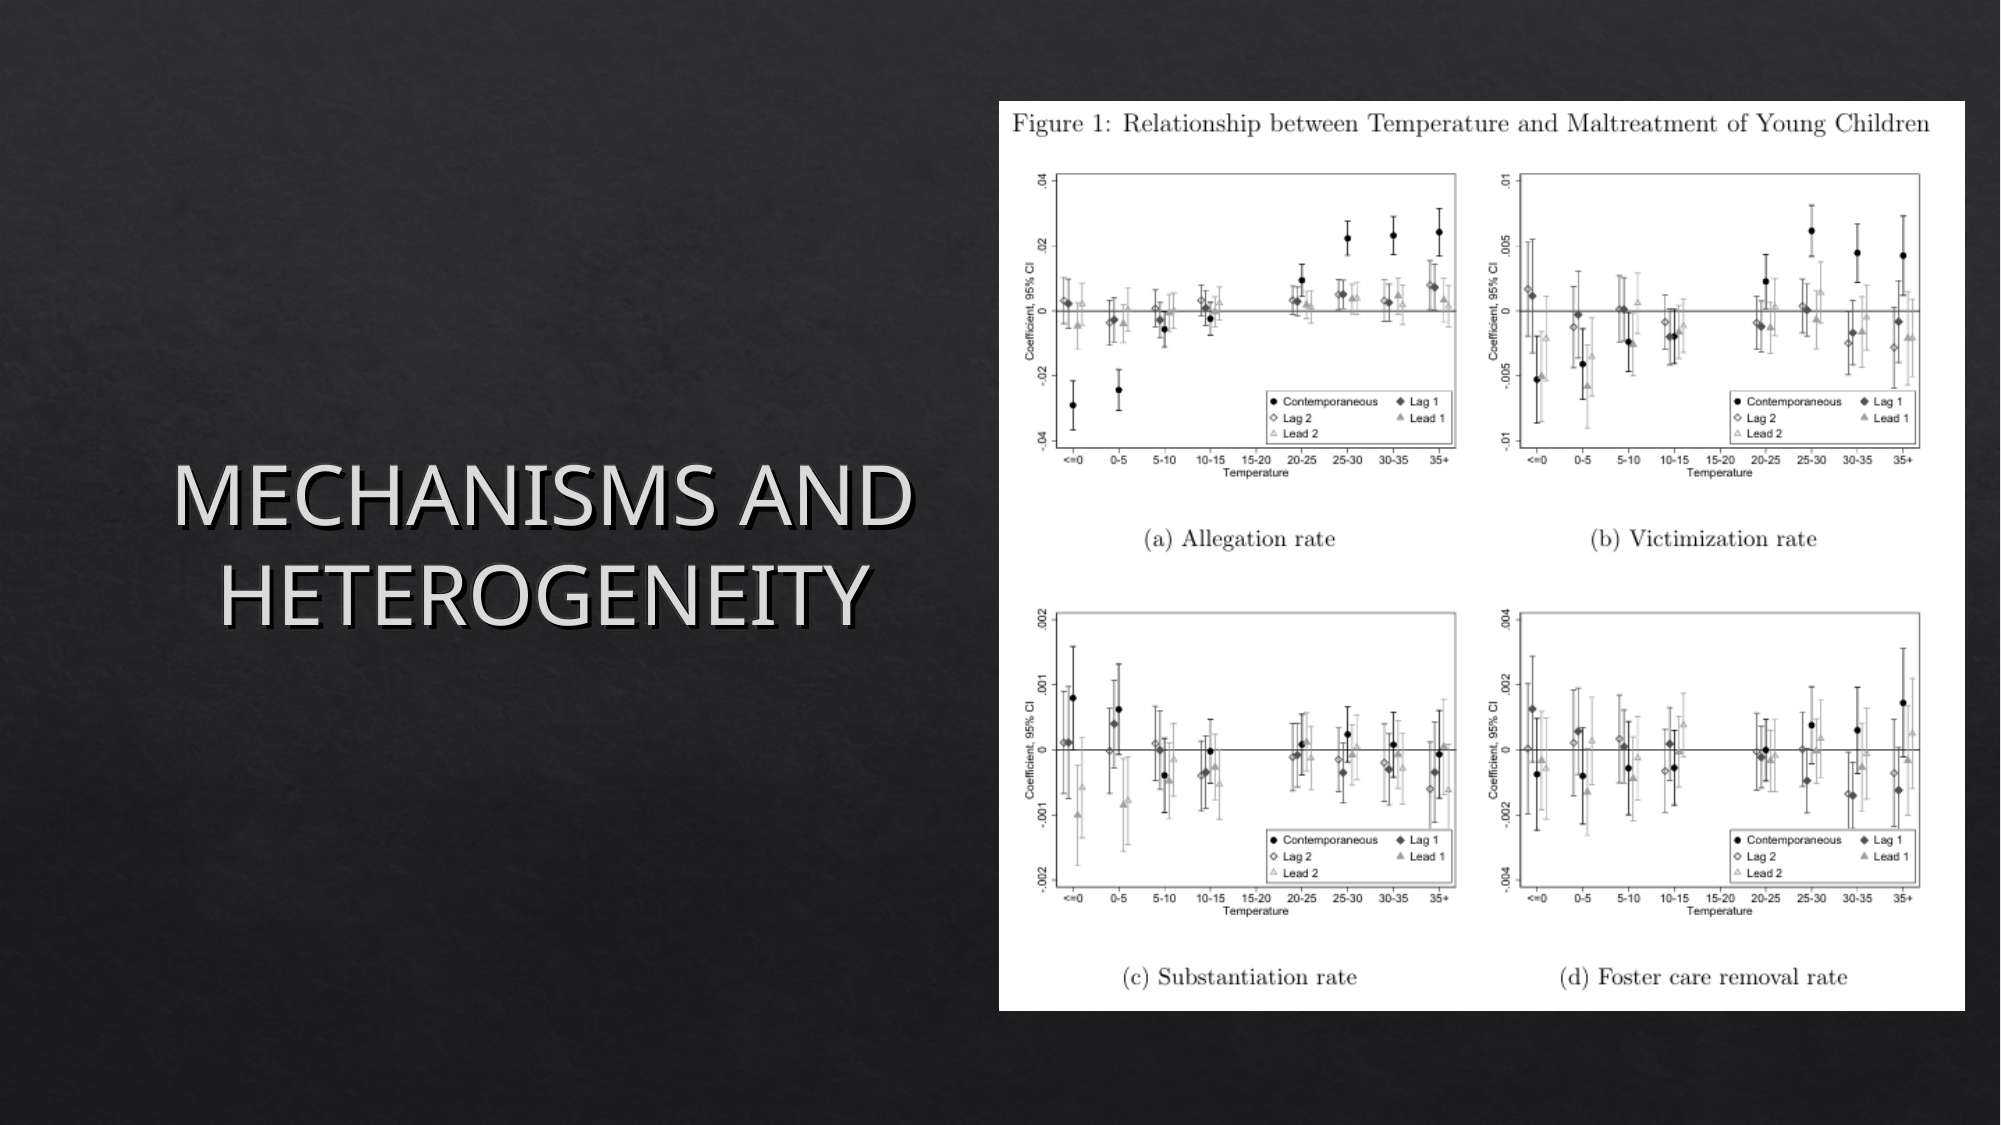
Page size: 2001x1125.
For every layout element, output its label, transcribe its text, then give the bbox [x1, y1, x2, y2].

title MECHANISMS AND HETEROGENEITY [149, 51, 938, 1033]
picture [999, 101, 1965, 1011]
